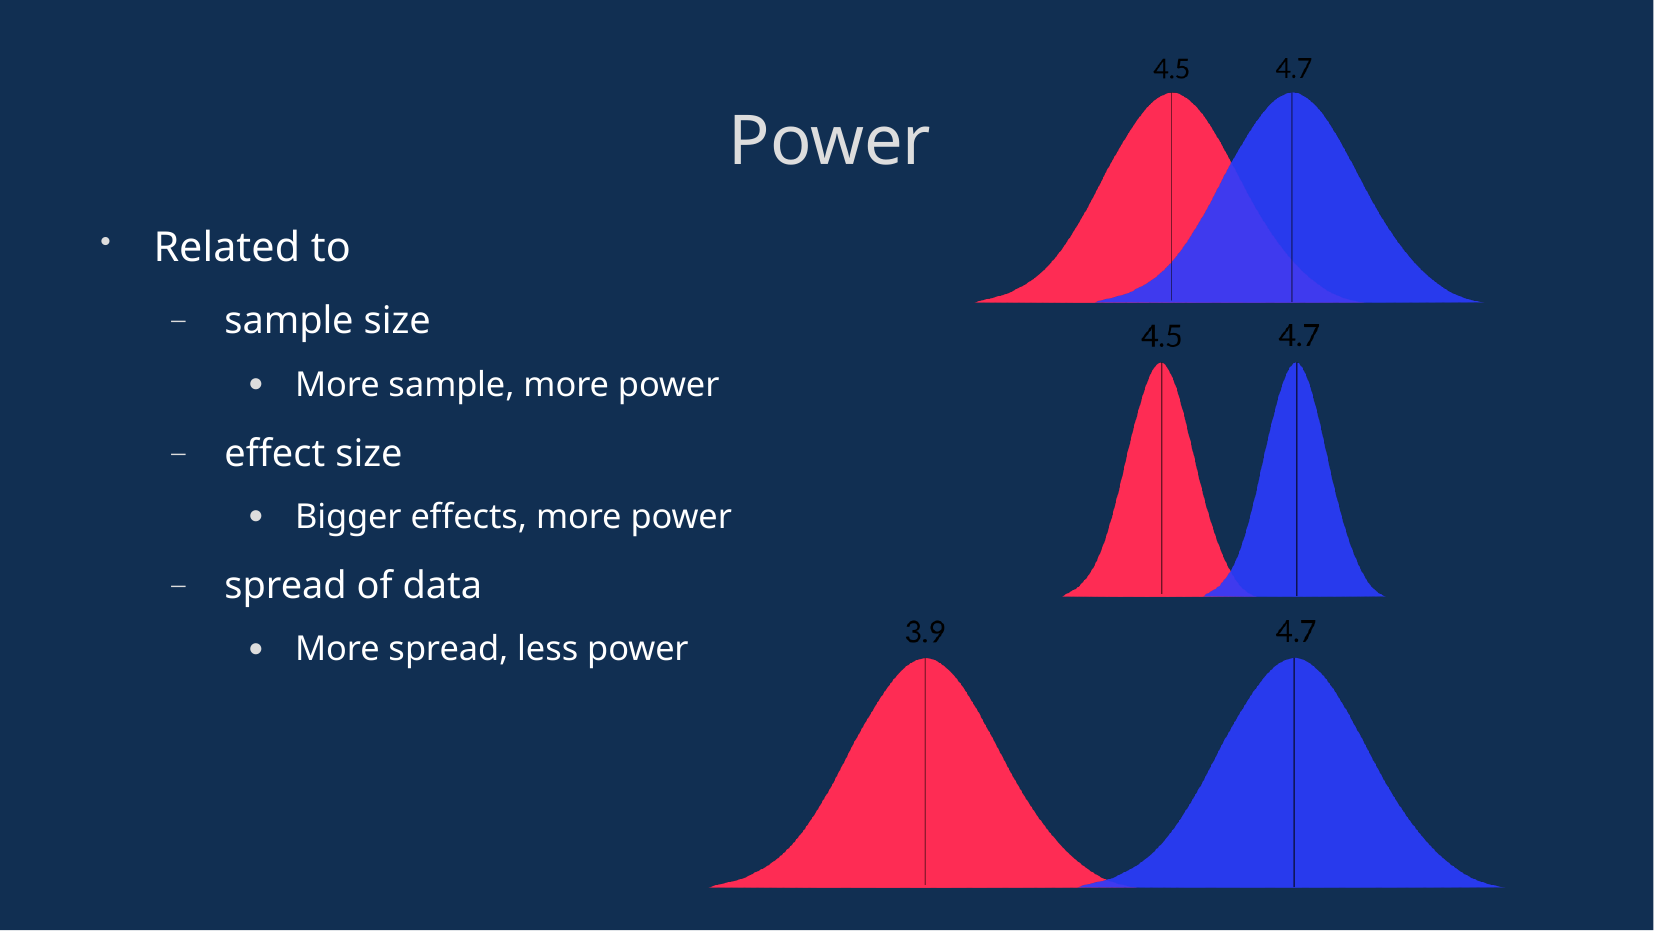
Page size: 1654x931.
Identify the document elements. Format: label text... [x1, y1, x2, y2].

picture [974, 58, 1485, 303]
picture [708, 620, 1506, 888]
list Related to sample size More sample, more power effect size Bigger effects, more power spread of data More spread, less power [82, 217, 1571, 758]
title Power [97, 56, 1563, 217]
picture [1062, 324, 1386, 597]
